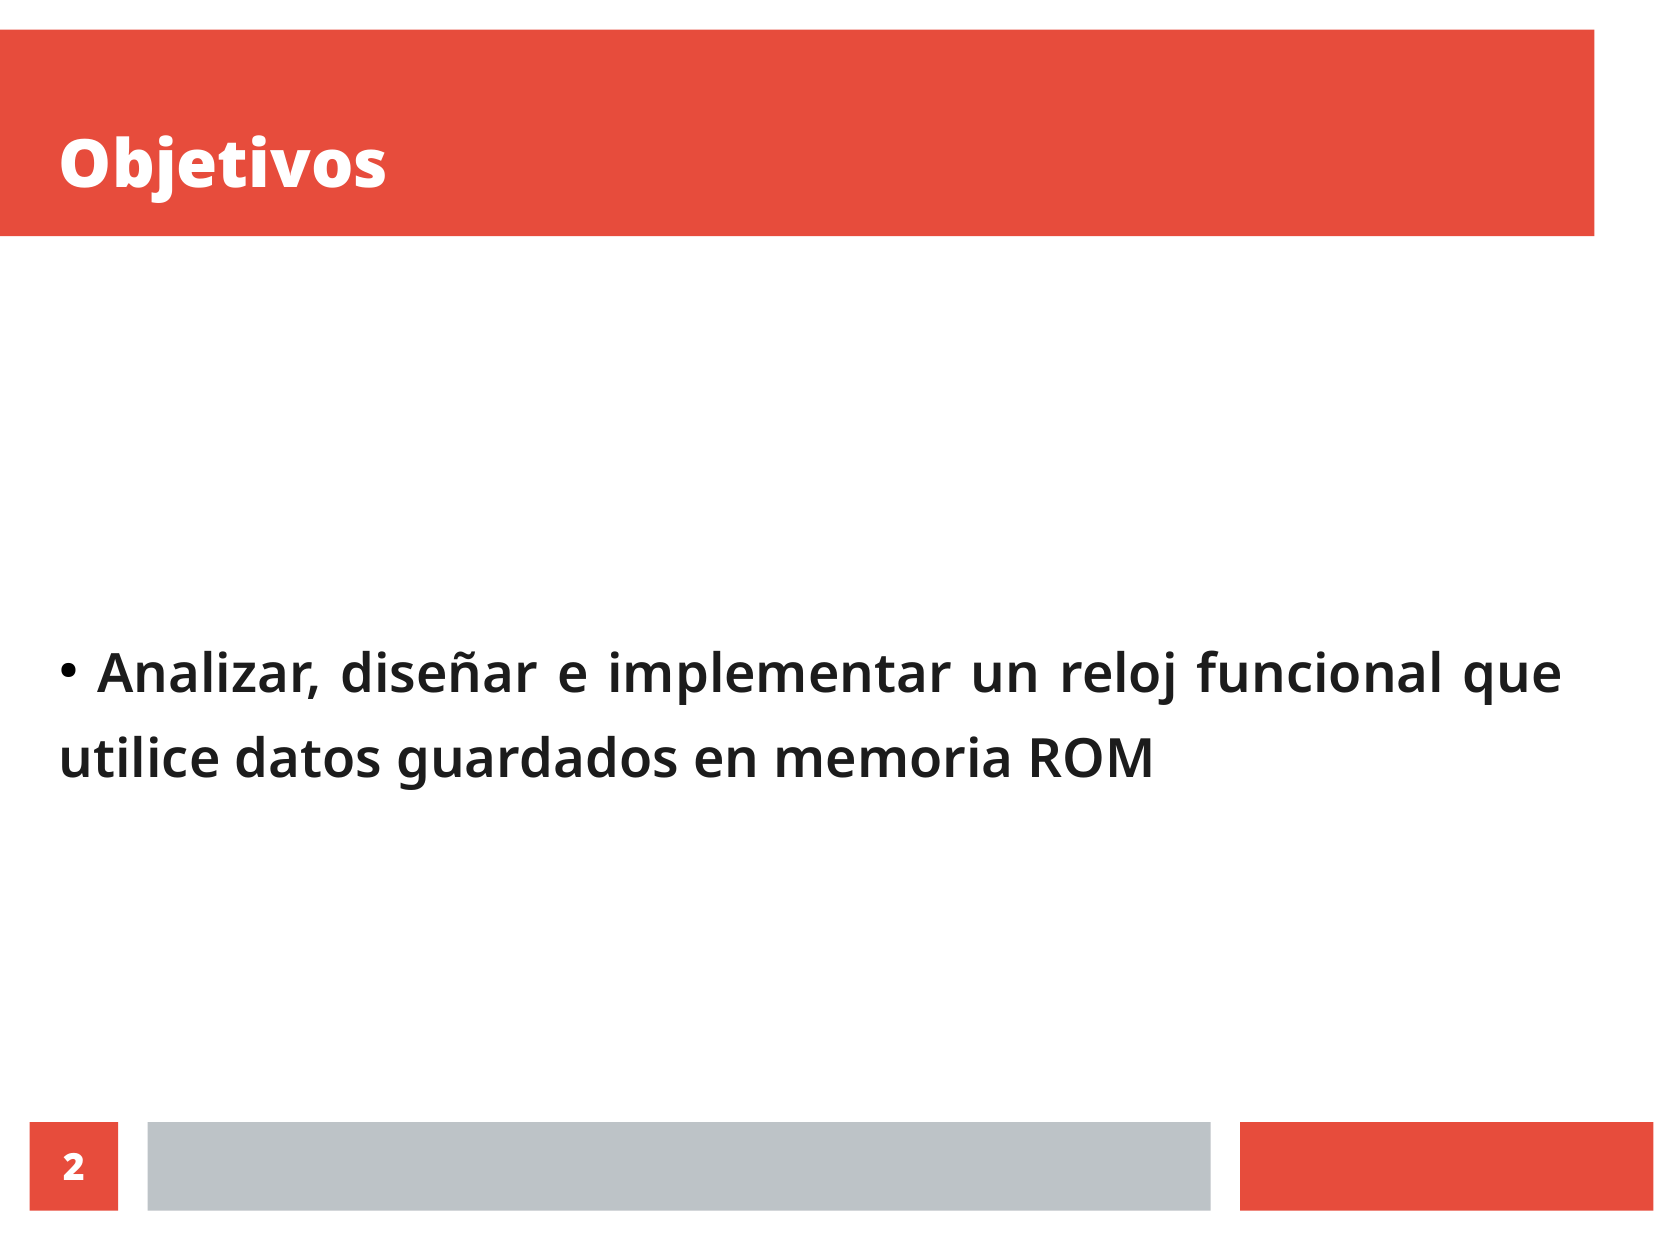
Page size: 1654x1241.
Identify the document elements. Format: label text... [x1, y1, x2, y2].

list Analizar, diseñar e implementar un reloj funcional que utilice datos guardados en memoria ROM [59, 324, 1565, 1093]
title Objetivos [59, 59, 1595, 207]
